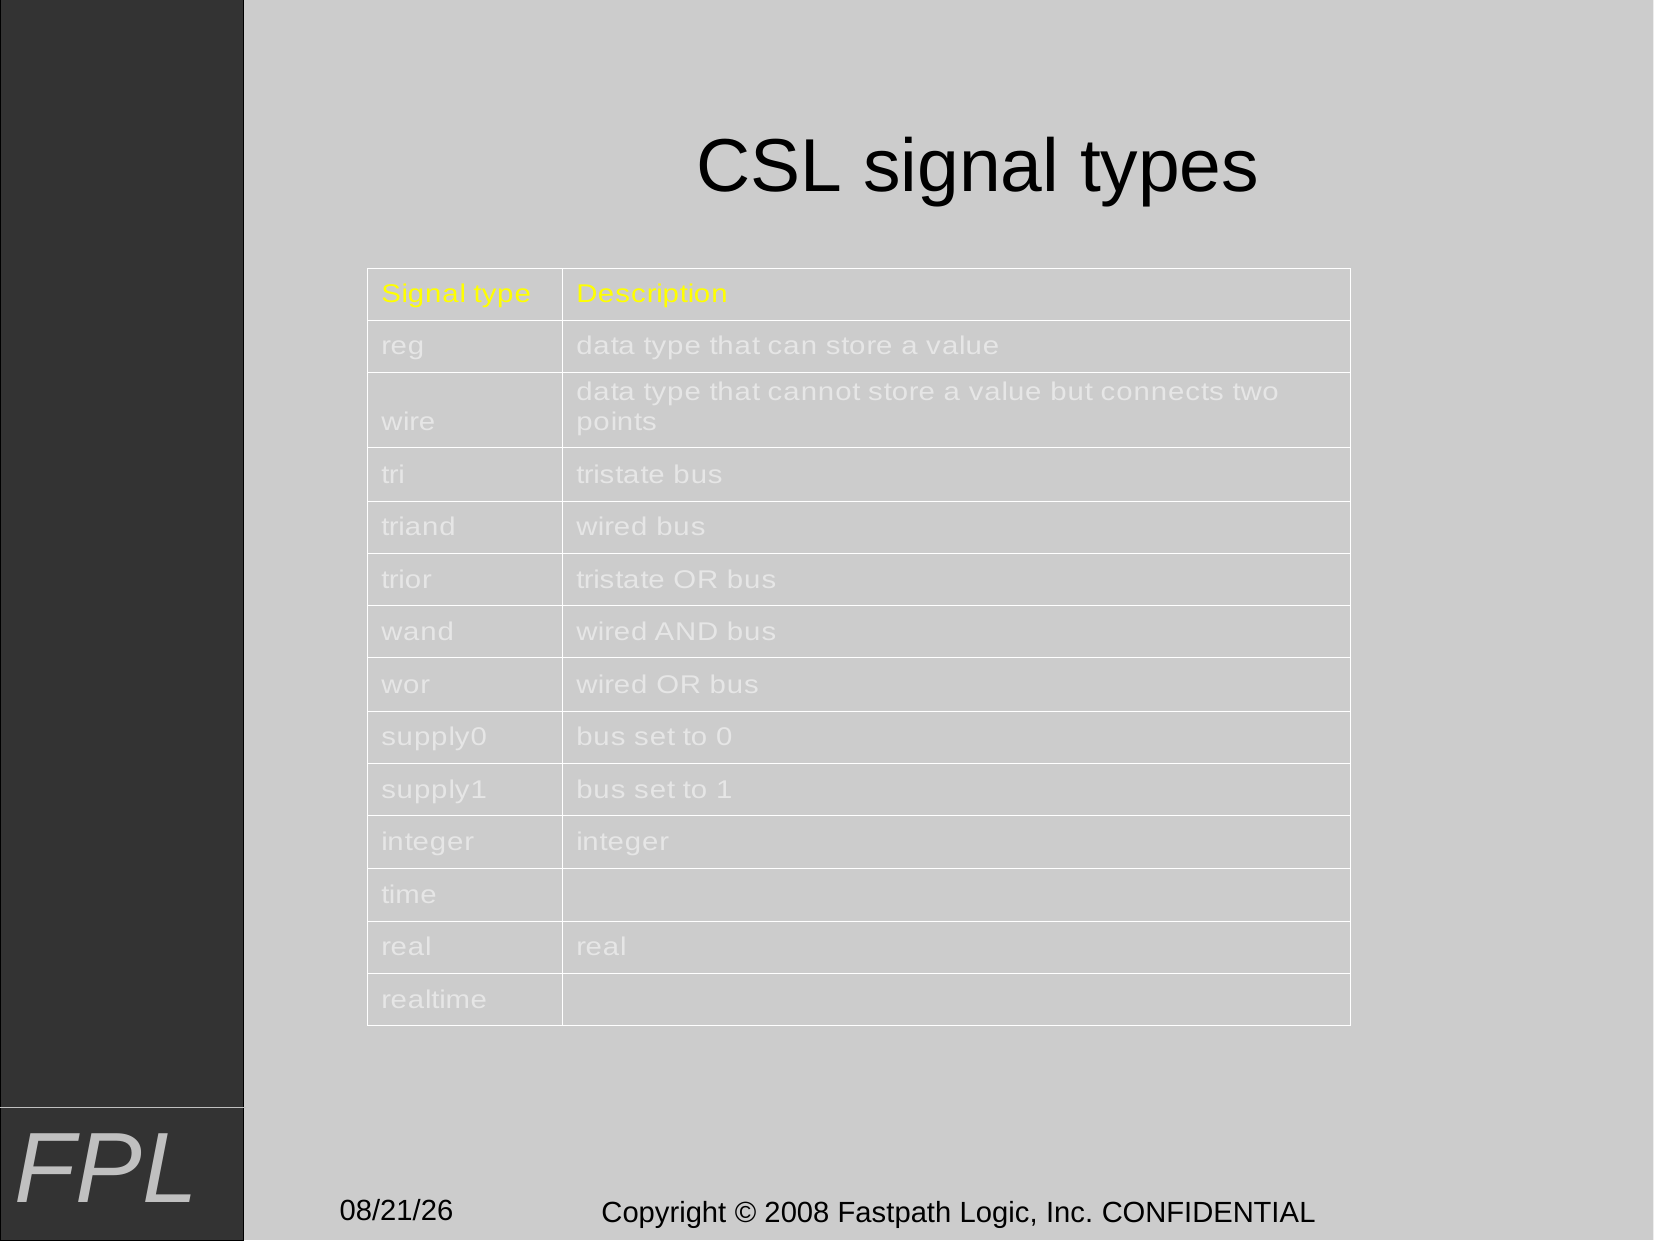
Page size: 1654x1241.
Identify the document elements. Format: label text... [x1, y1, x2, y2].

chart [365, 266, 1486, 1080]
title CSL signal types [427, 57, 1530, 274]
